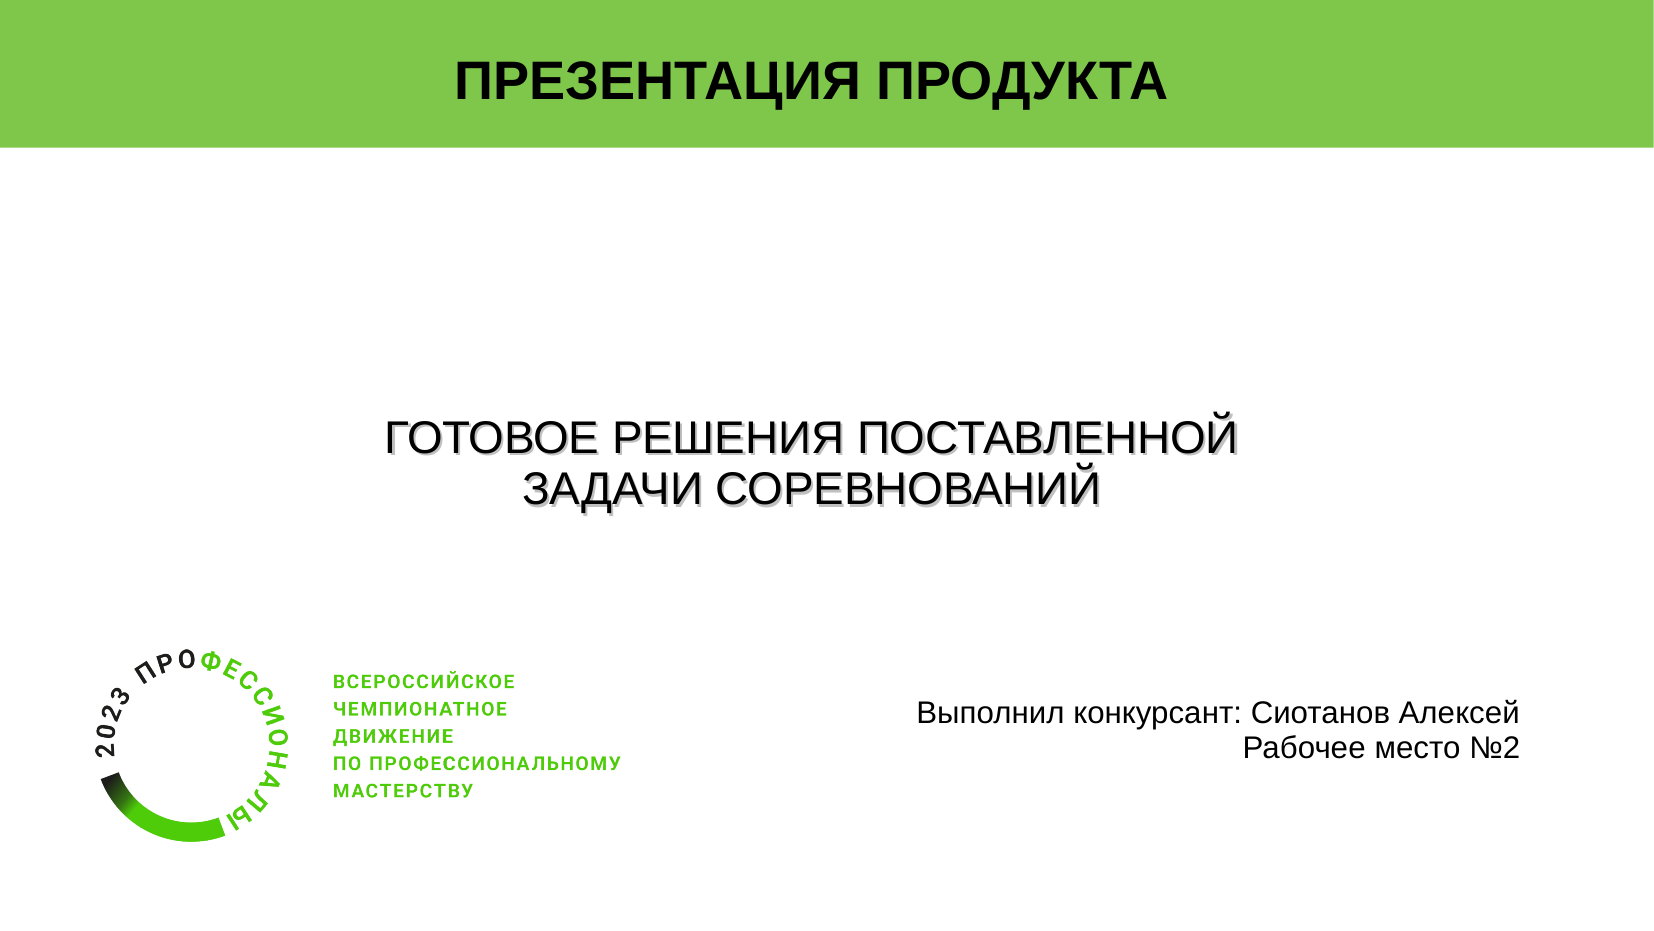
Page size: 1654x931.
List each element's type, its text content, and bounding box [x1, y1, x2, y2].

text_box [0, 0, 1654, 148]
picture [95, 649, 621, 843]
text_box ПРЕЗЕНТАЦИЯ ПРОДУКТА [354, 42, 1270, 119]
text_box Выполнил конкурсант: Сиотанов Алексей Рабочее место №2 [620, 687, 1536, 857]
text_box ГОТОВОЕ РЕШЕНИЯ ПОСТАВЛЕННОЙ ЗАДАЧИ СОРЕВНОВАНИЙ [354, 404, 1270, 574]
